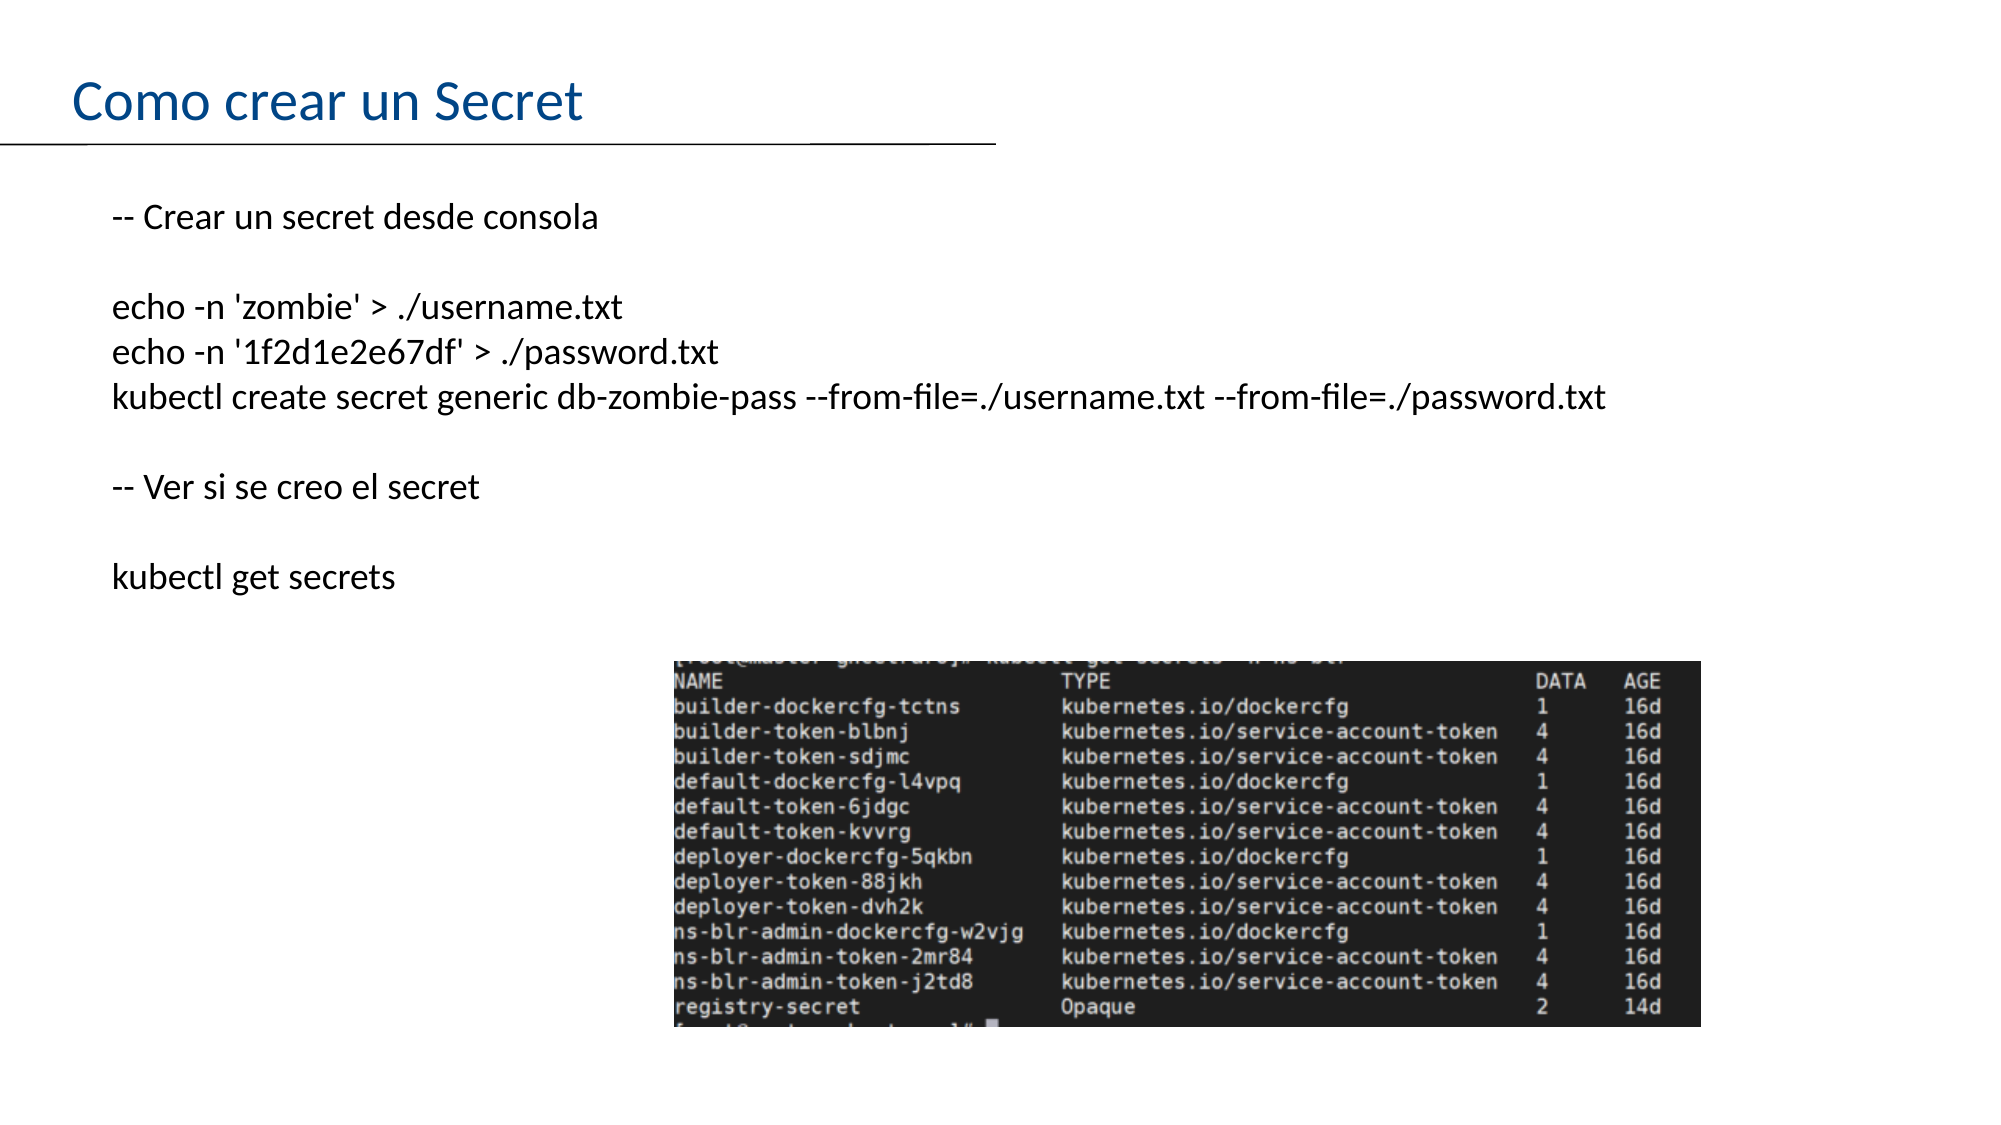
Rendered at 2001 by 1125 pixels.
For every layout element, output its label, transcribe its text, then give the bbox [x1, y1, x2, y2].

picture [674, 661, 1701, 1028]
text_box -- Crear un secret desde consola echo -n 'zombie' > ./username.txt echo -n '1f2d1e2e67df' > ./password.txt kubectl create secret generic db-zombie-pass --from-file=./username.txt --from-file=./password.txt -- Ver si se creo el secret kubectl get secrets [97, 184, 1915, 604]
text_box Como crear un Secret [57, 54, 1509, 141]
